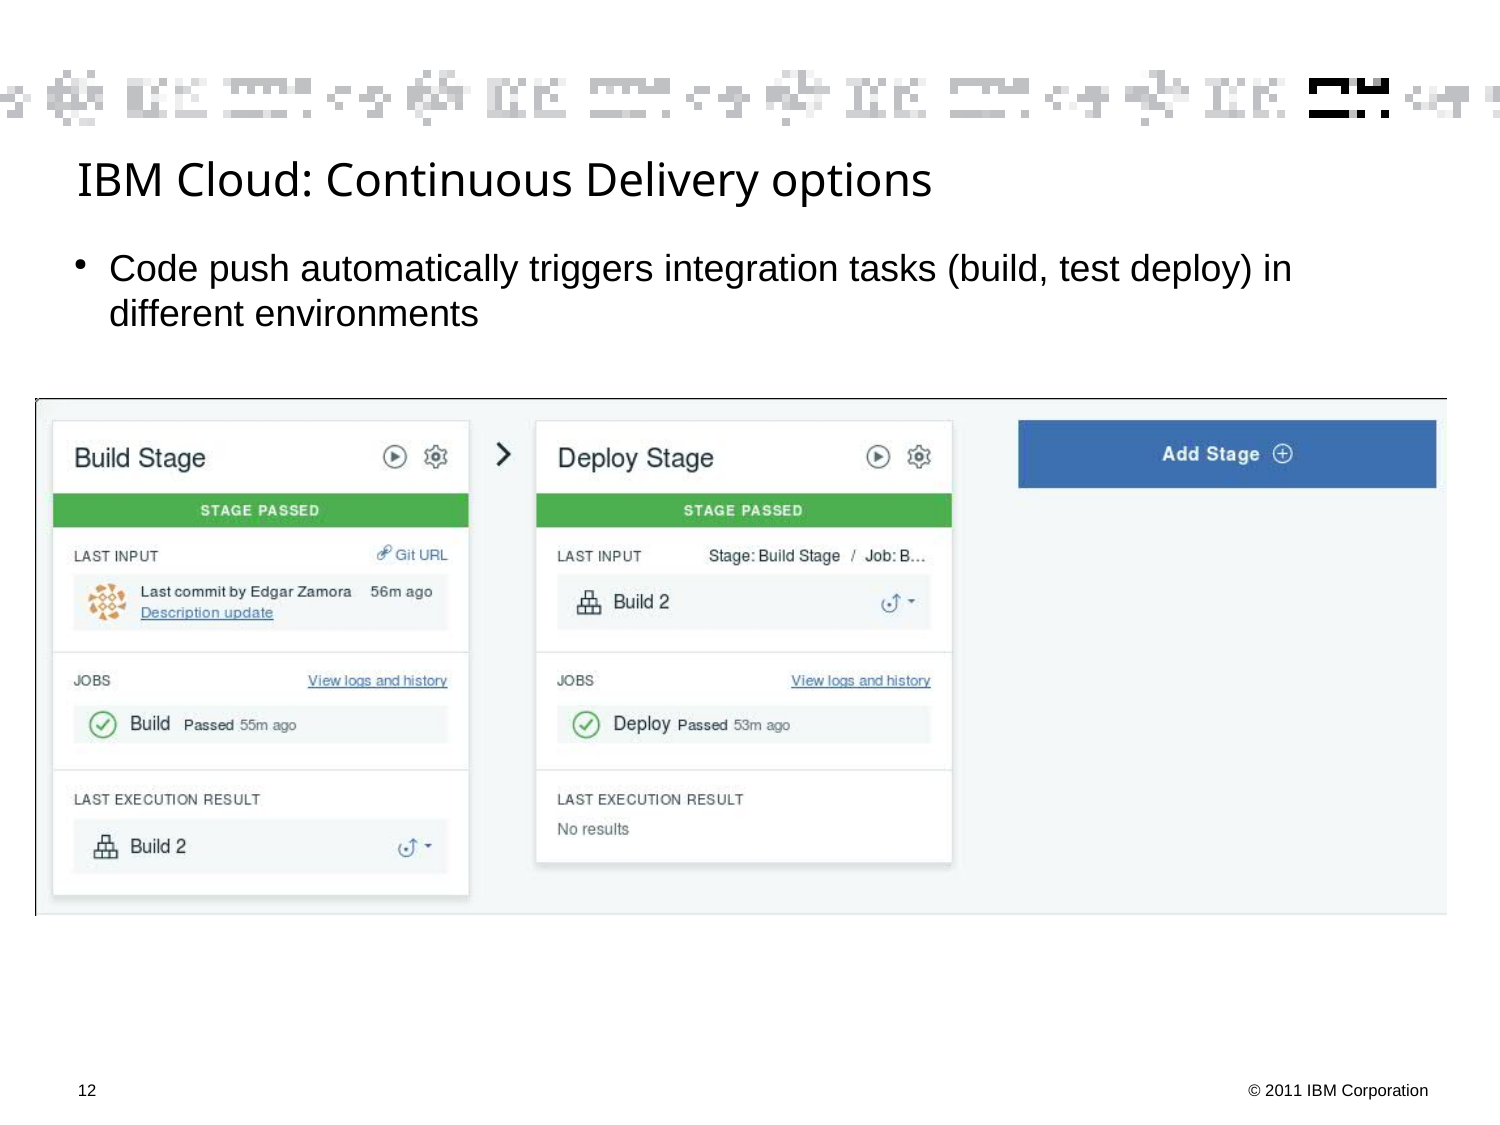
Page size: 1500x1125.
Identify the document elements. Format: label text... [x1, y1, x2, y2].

title IBM Cloud: Continuous Delivery options [62, 149, 1488, 255]
picture [0, 0, 1500, 1125]
text_box Code push automatically triggers integration tasks (build, test deploy) in different environments [59, 236, 1447, 342]
